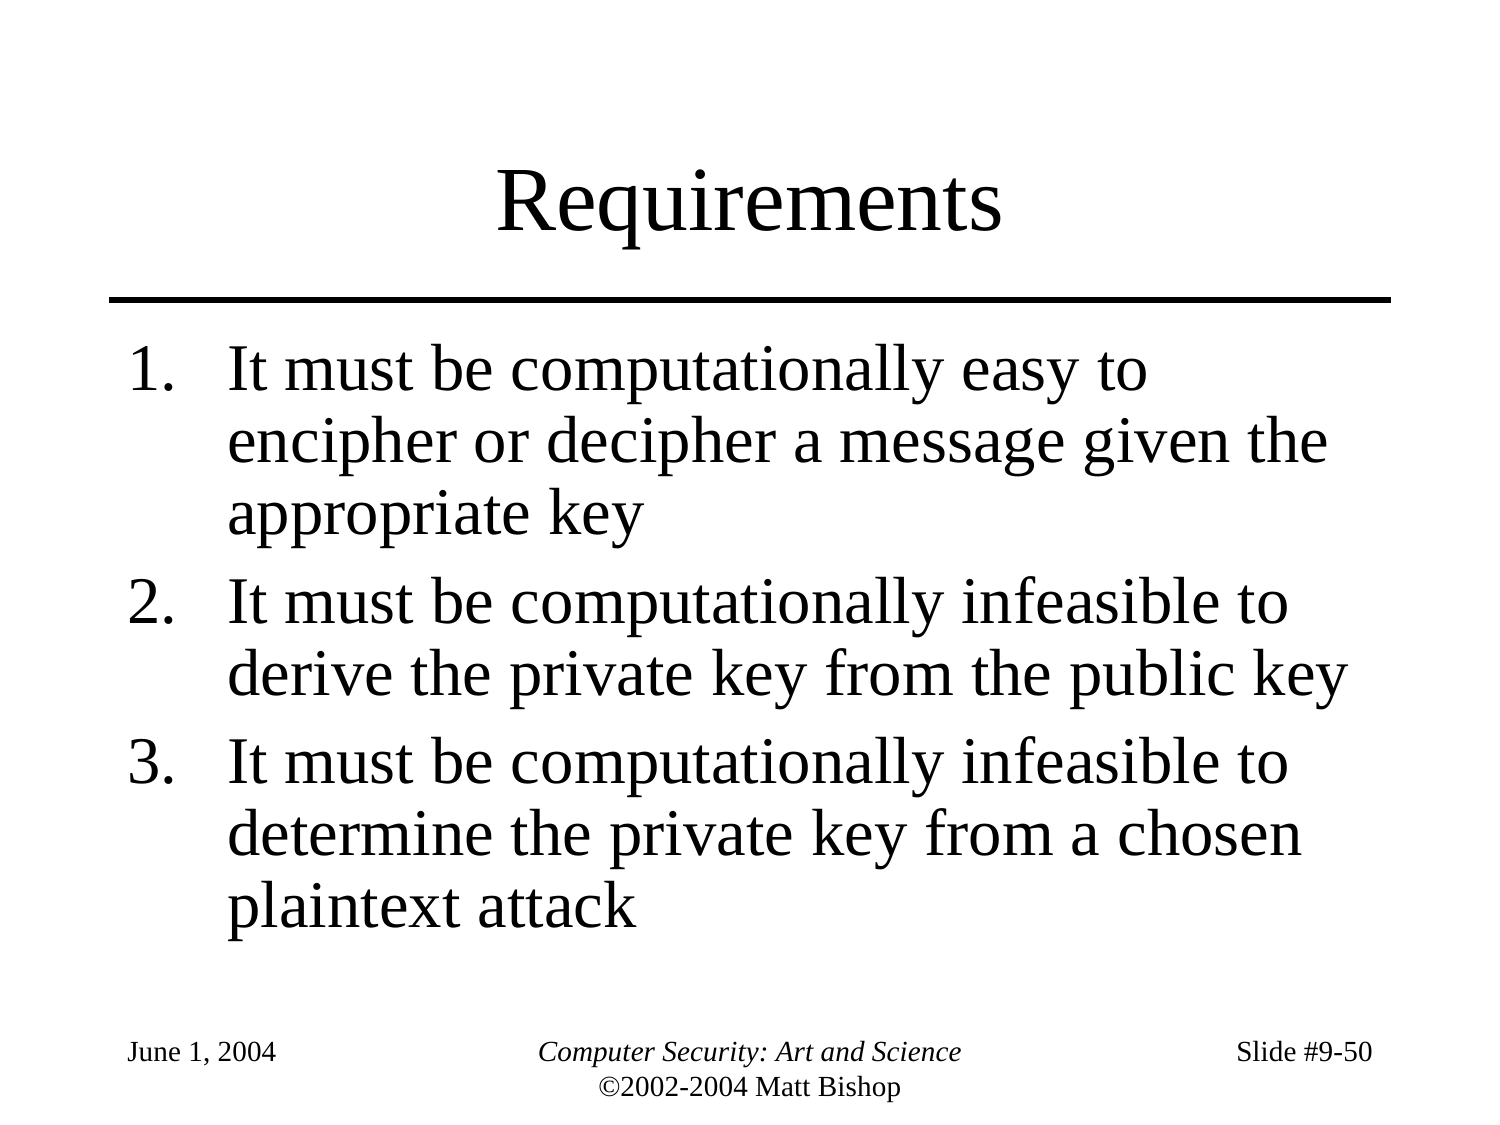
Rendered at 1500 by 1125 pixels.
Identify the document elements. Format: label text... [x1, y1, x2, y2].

title Requirements [112, 99, 1388, 288]
list It must be computationally easy to encipher or decipher a message given the appropriate key It must be computationally infeasible to derive the private key from the public key It must be computationally infeasible to determine the private key from a chosen plaintext attack [112, 324, 1388, 1000]
